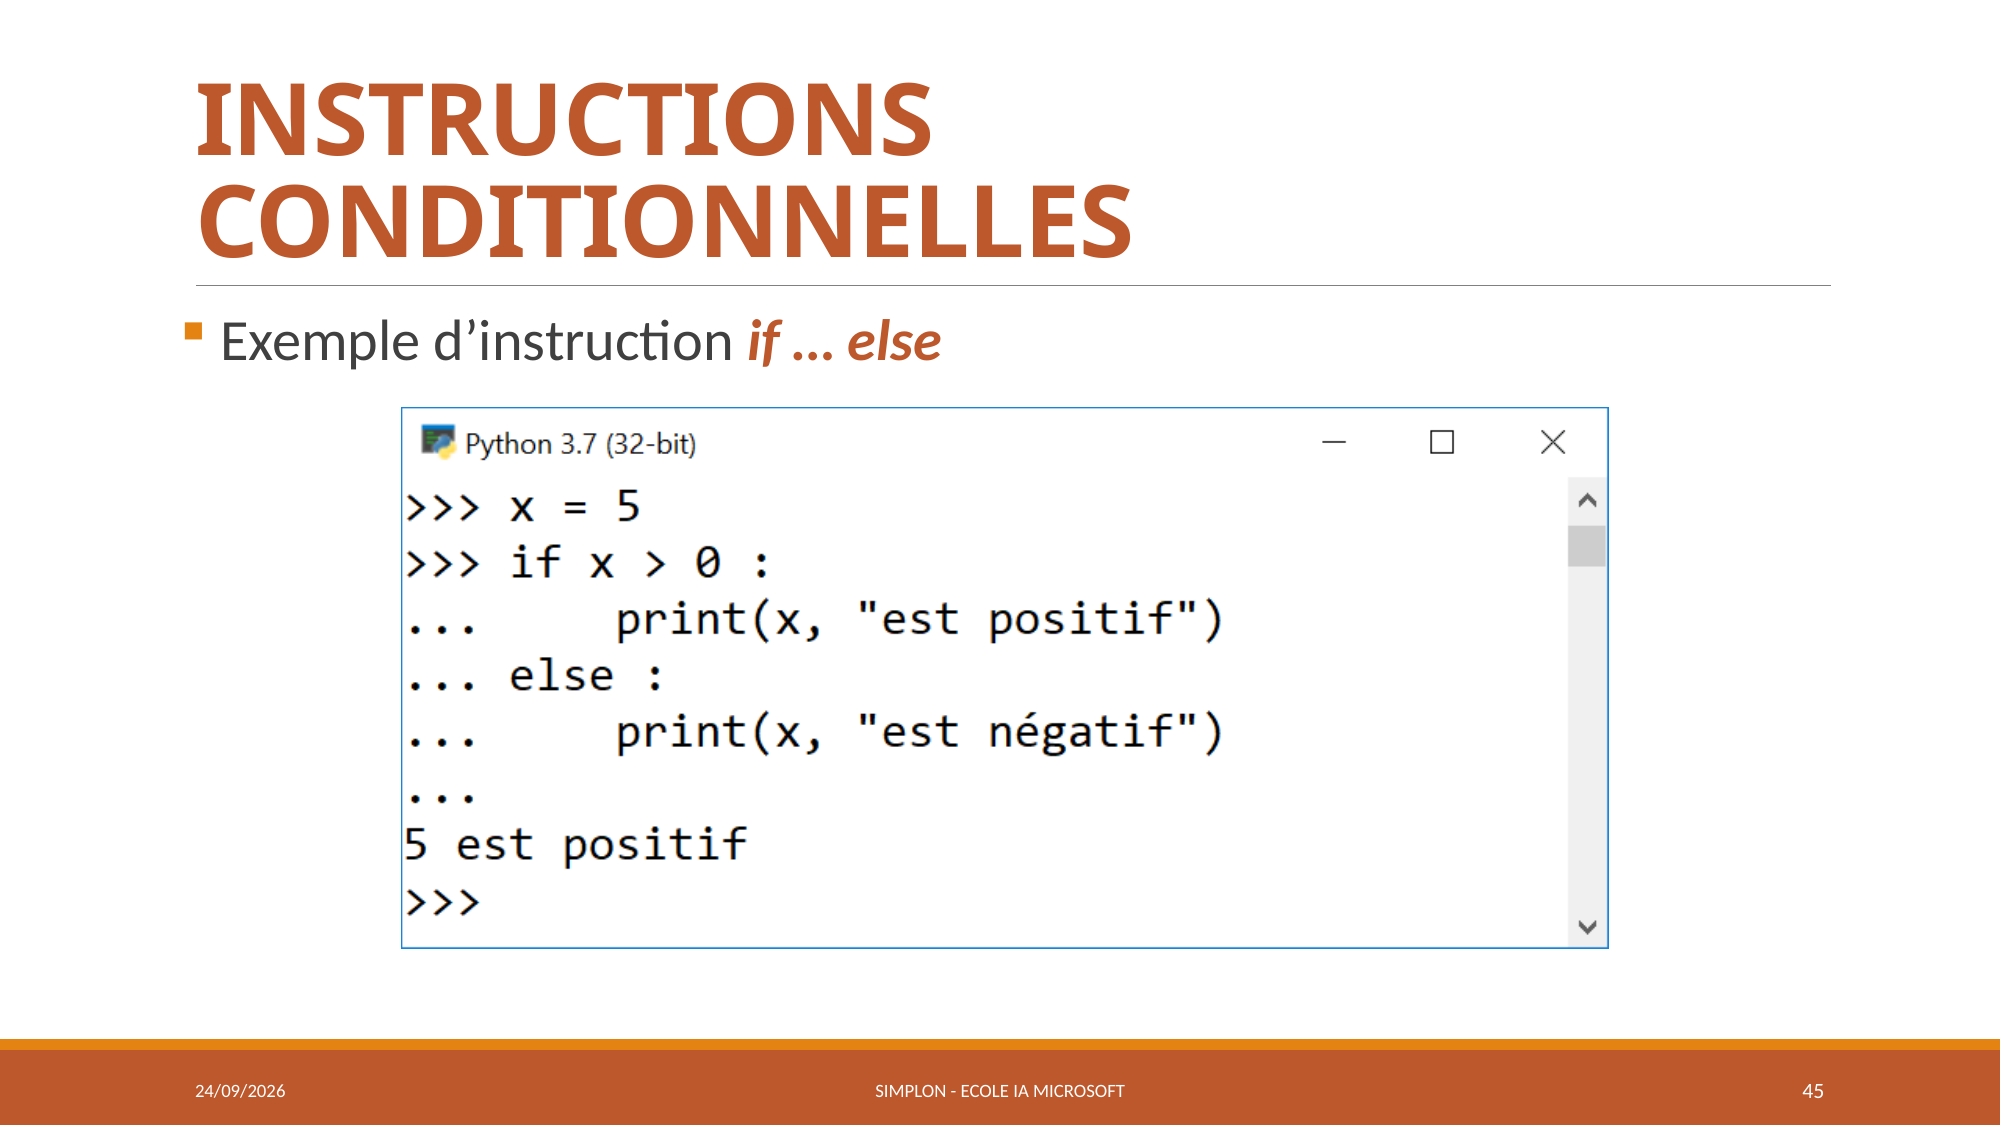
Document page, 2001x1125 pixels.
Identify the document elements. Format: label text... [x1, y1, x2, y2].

slide_number 16/01/2020 [180, 1059, 586, 1120]
slide_number <numéro> [1624, 1059, 1840, 1120]
list Exemple d’instruction if … else [180, 302, 1830, 976]
footer Simplon - Ecole IA Microsoft [604, 1059, 1396, 1120]
title INSTRUCTIONS CONDITIONNELLES [180, 47, 1830, 285]
picture [401, 407, 1609, 949]
